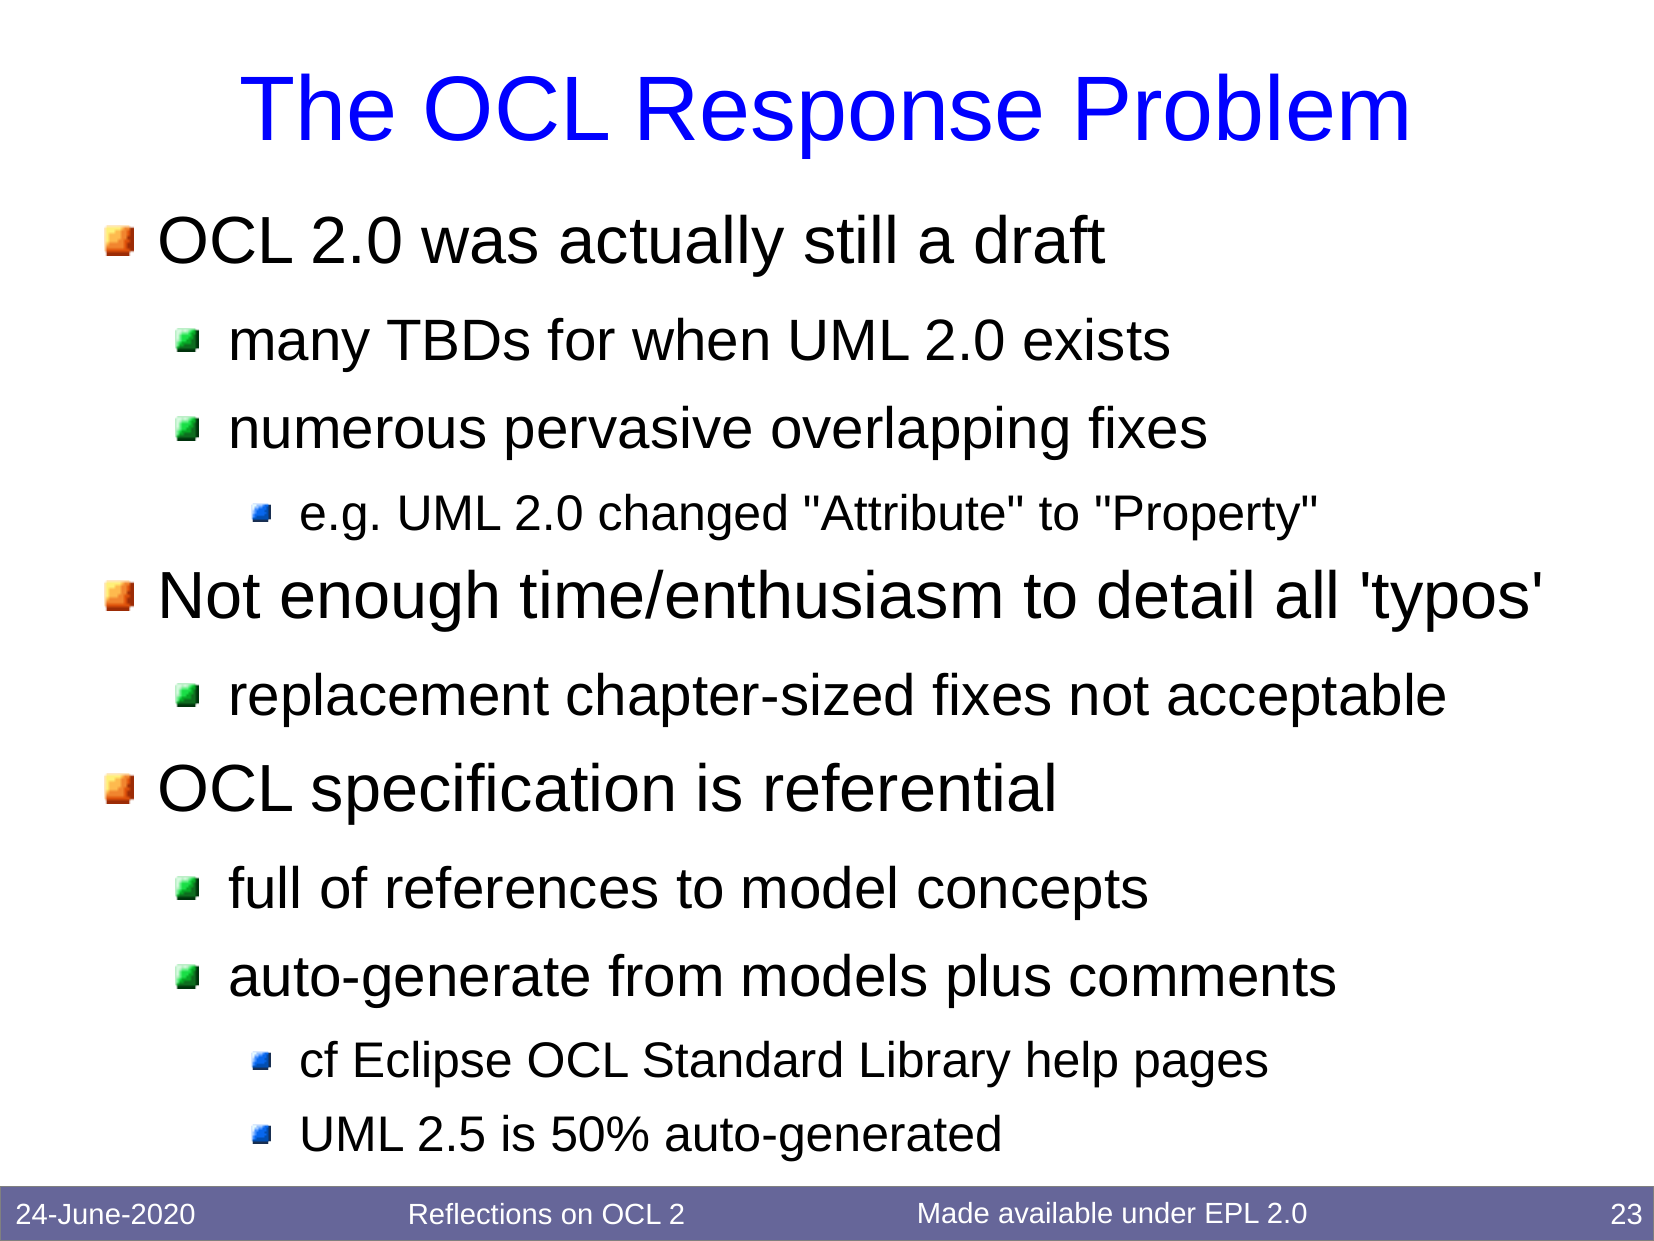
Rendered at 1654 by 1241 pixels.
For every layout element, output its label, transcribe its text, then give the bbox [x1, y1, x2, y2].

list OCL 2.0 was actually still a draft many TBDs for when UML 2.0 exists numerous pervasive overlapping fixes e.g. UML 2.0 changed "Attribute" to "Property" Not enough time/enthusiasm to detail all 'typos' replacement chapter-sized fixes not acceptable OCL specification is referential full of references to model concepts auto-generate from models plus comments cf Eclipse OCL Standard Library help pages UML 2.5 is 50% auto-generated [86, 203, 1575, 1162]
title The OCL Response Problem [82, 49, 1571, 168]
